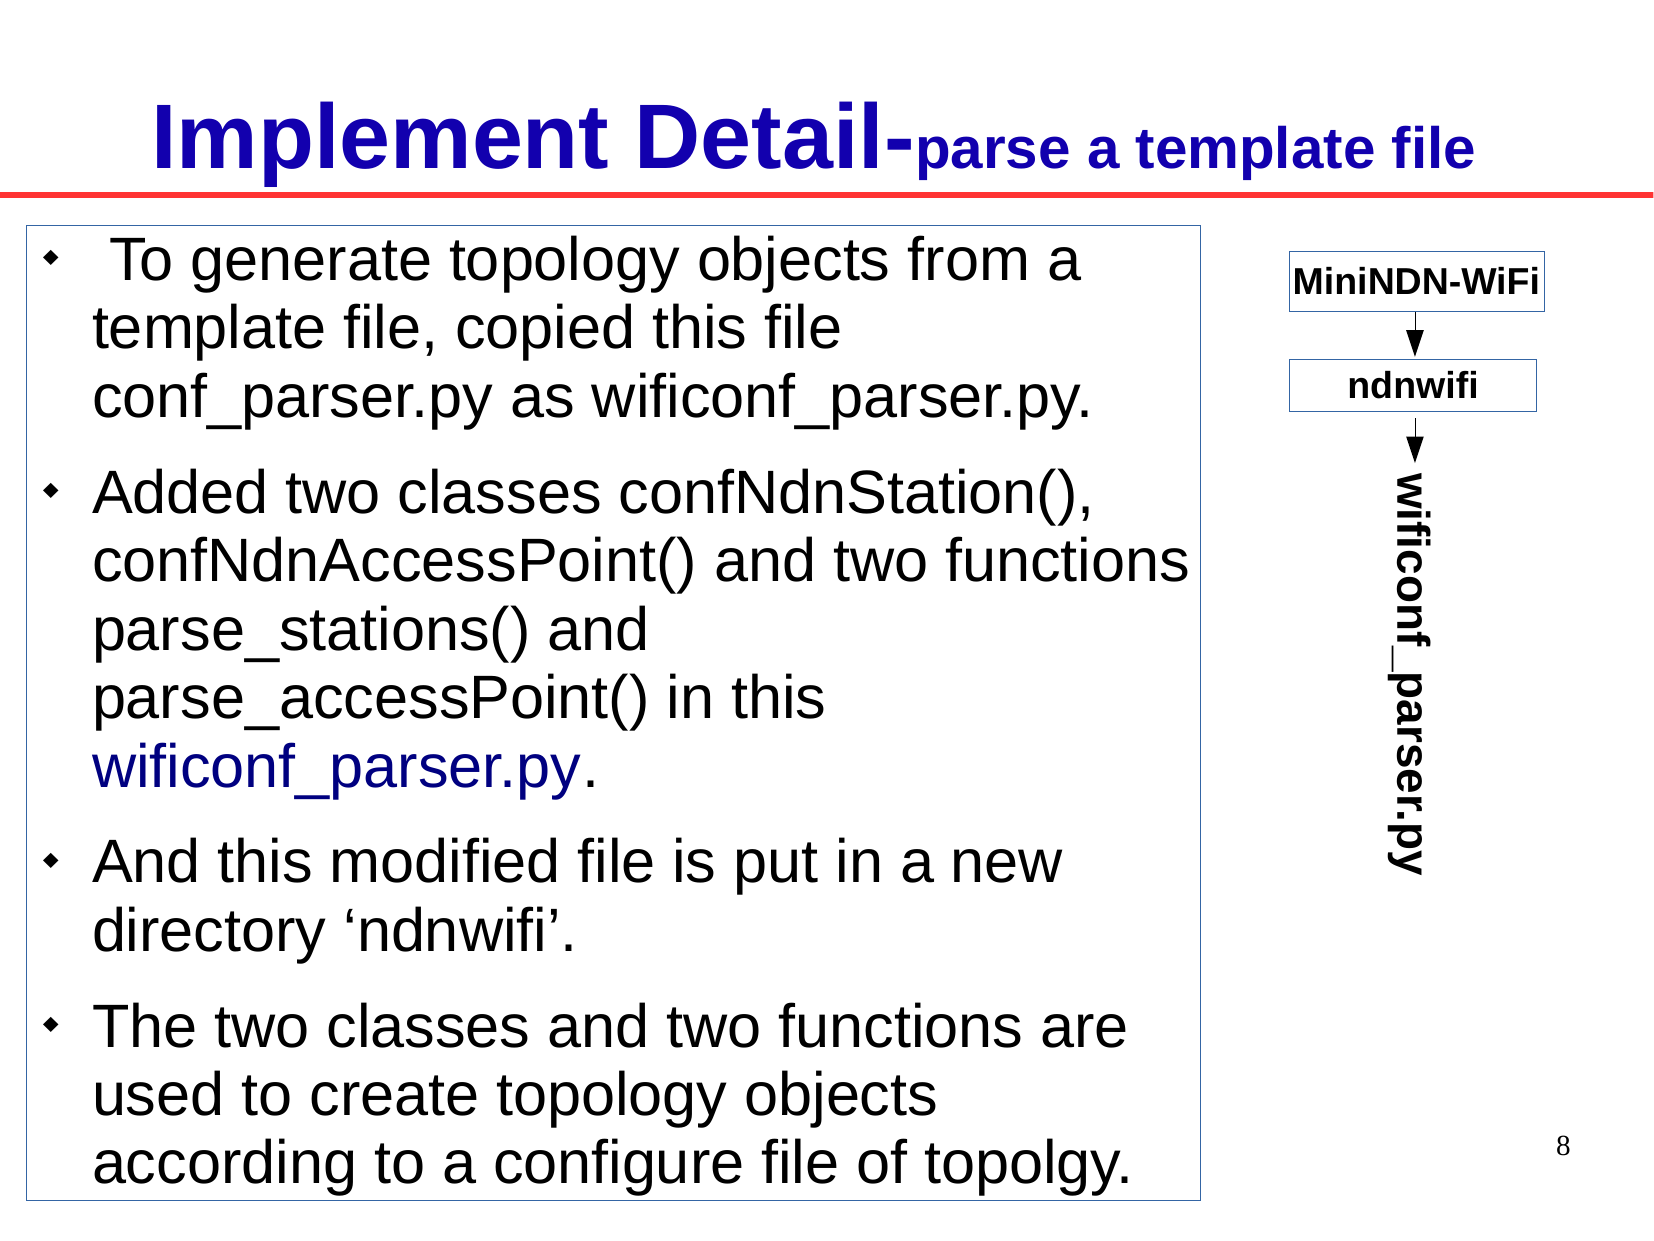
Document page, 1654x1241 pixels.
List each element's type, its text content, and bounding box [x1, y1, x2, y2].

list To generate topology objects from a template file, copied this file conf_parser.py as wificonf_parser.py. Added two classes confNdnStation(), confNdnAccessPoint() and two functions parse_stations() and parse_accessPoint() in this wificonf_parser.py. And this modified file is put in a new directory ‘ndnwifi’. The two classes and two functions are used to create topology objects according to a configure file of topolgy. [26, 225, 1201, 1201]
text_box MiniNDN-WiFi [1289, 251, 1545, 312]
text_box wificonf_parser.py [1365, 491, 1462, 858]
text_box ndnwifi [1289, 359, 1537, 412]
title Implement Detail-parse a template file [82, 79, 1571, 194]
